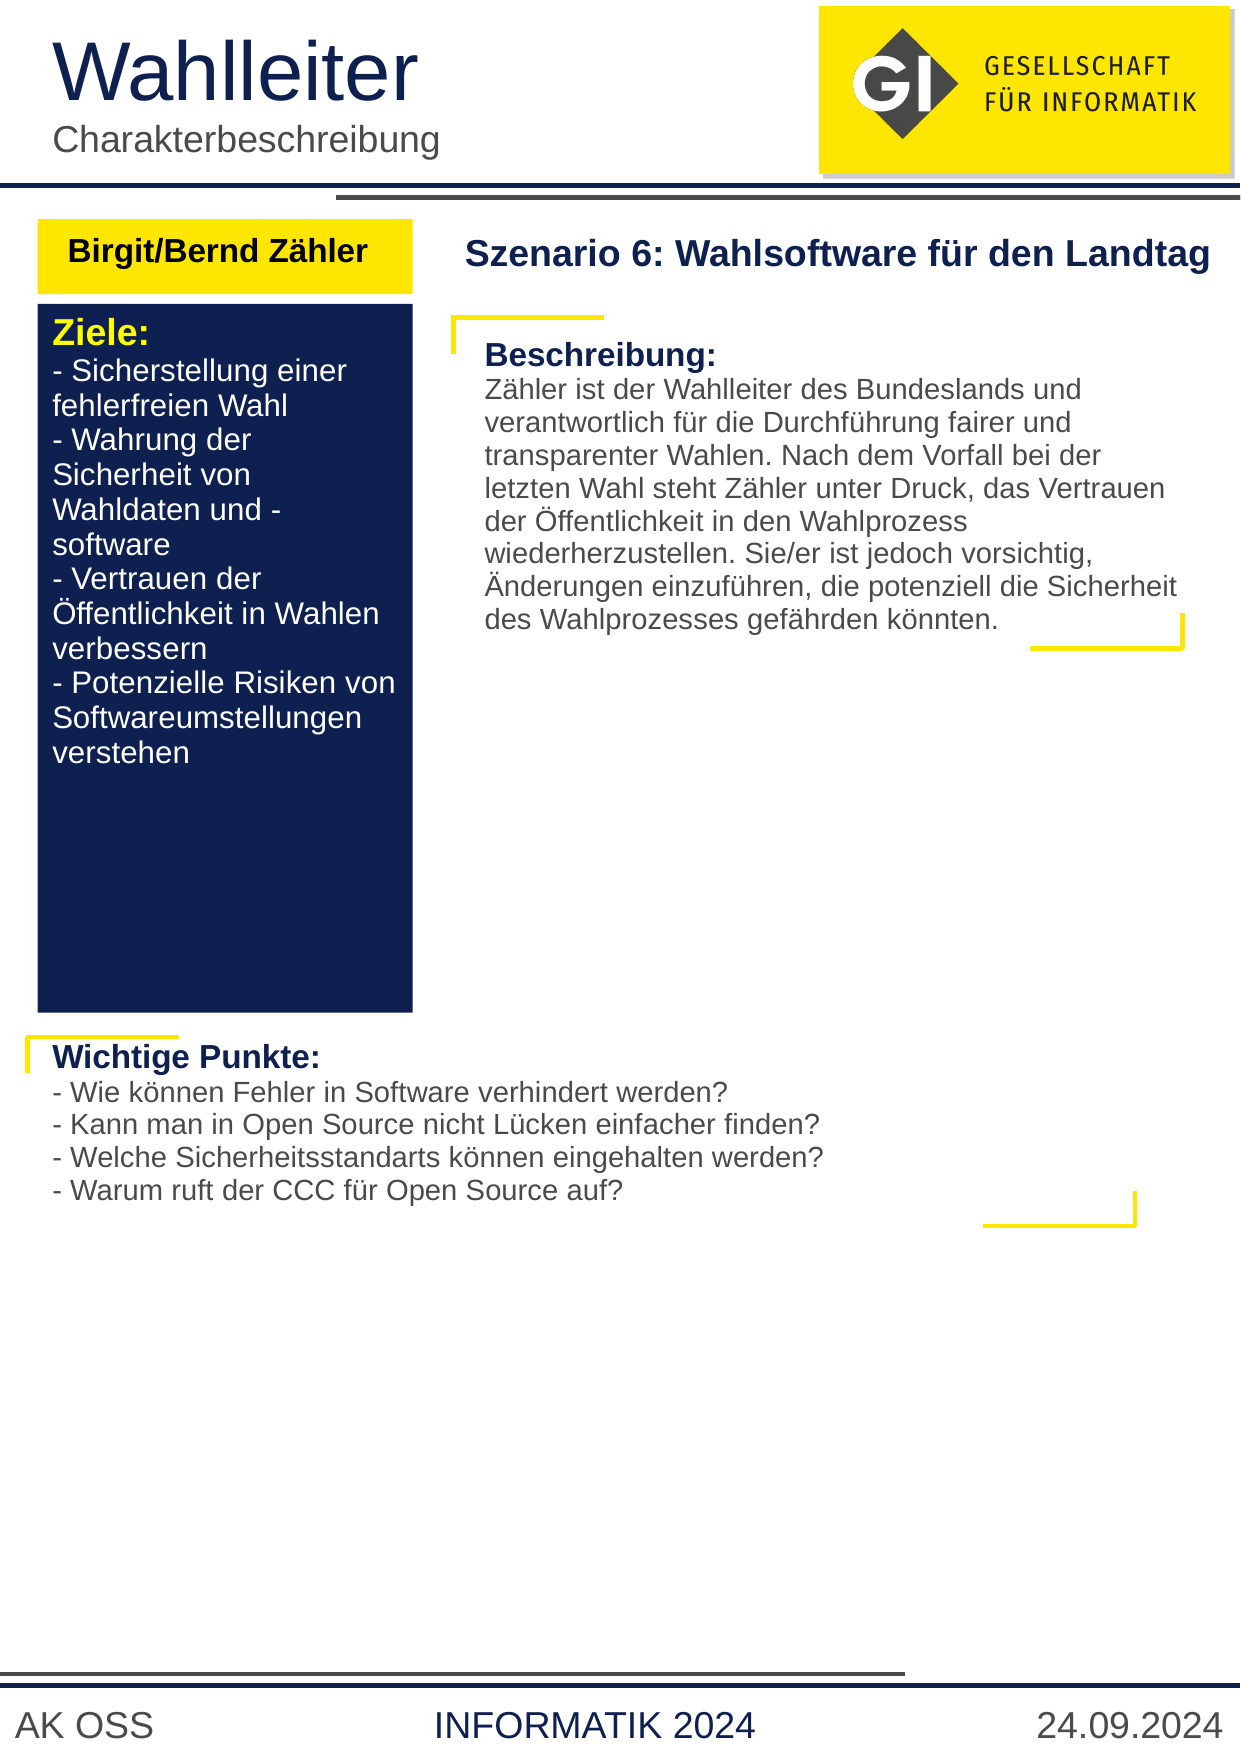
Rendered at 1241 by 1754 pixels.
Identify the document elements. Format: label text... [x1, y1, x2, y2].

text_box AK OSS [0, 1697, 170, 1754]
text_box Ziele: - Sicherstellung einer fehlerfreien Wahl - Wahrung der Sicherheit von Wahldaten und -software - Vertrauen der Öffentlichkeit in Wahlen verbessern - Potenzielle Risiken von Softwareumstellungen verstehen [37, 303, 413, 986]
text_box Szenario 6: Wahlsoftware für den Landtag [450, 225, 1238, 301]
text_box Wichtige Punkte: - Wie können Fehler in Software verhindert werden? - Kann man in Open Source nicht Lücken einfacher finden? - Welche Sicherheitsstandarts können eingehalten werden? - Warum ruft der CCC für Open Source auf? [37, 1031, 1168, 1409]
text_box 24.09.2024 [1021, 1697, 1239, 1754]
text_box Wahlleiter Charakterbeschreibung [37, 18, 788, 169]
picture [853, 28, 1196, 139]
text_box [37, 986, 413, 1013]
text_box Birgit/Bernd Zähler [1, 225, 450, 324]
text_box INFORMATIK 2024 [419, 1697, 772, 1754]
text_box [819, 5, 1231, 174]
text_box [37, 219, 413, 225]
text_box Beschreibung: Zähler ist der Wahlleiter des Bundeslands und verantwortlich für die Durchführung fairer und transparenter Wahlen. Nach dem Vorfall bei der letzten Wahl steht Zähler unter Druck, das Vertrauen der Öffentlichkeit in den Wahlprozess wiederherzustellen. Sie/er ist jedoch vorsichtig, Änderungen einzuführen, die potenziell die Sicherheit des Wahlprozesses gefährden könnten. [469, 328, 1201, 906]
